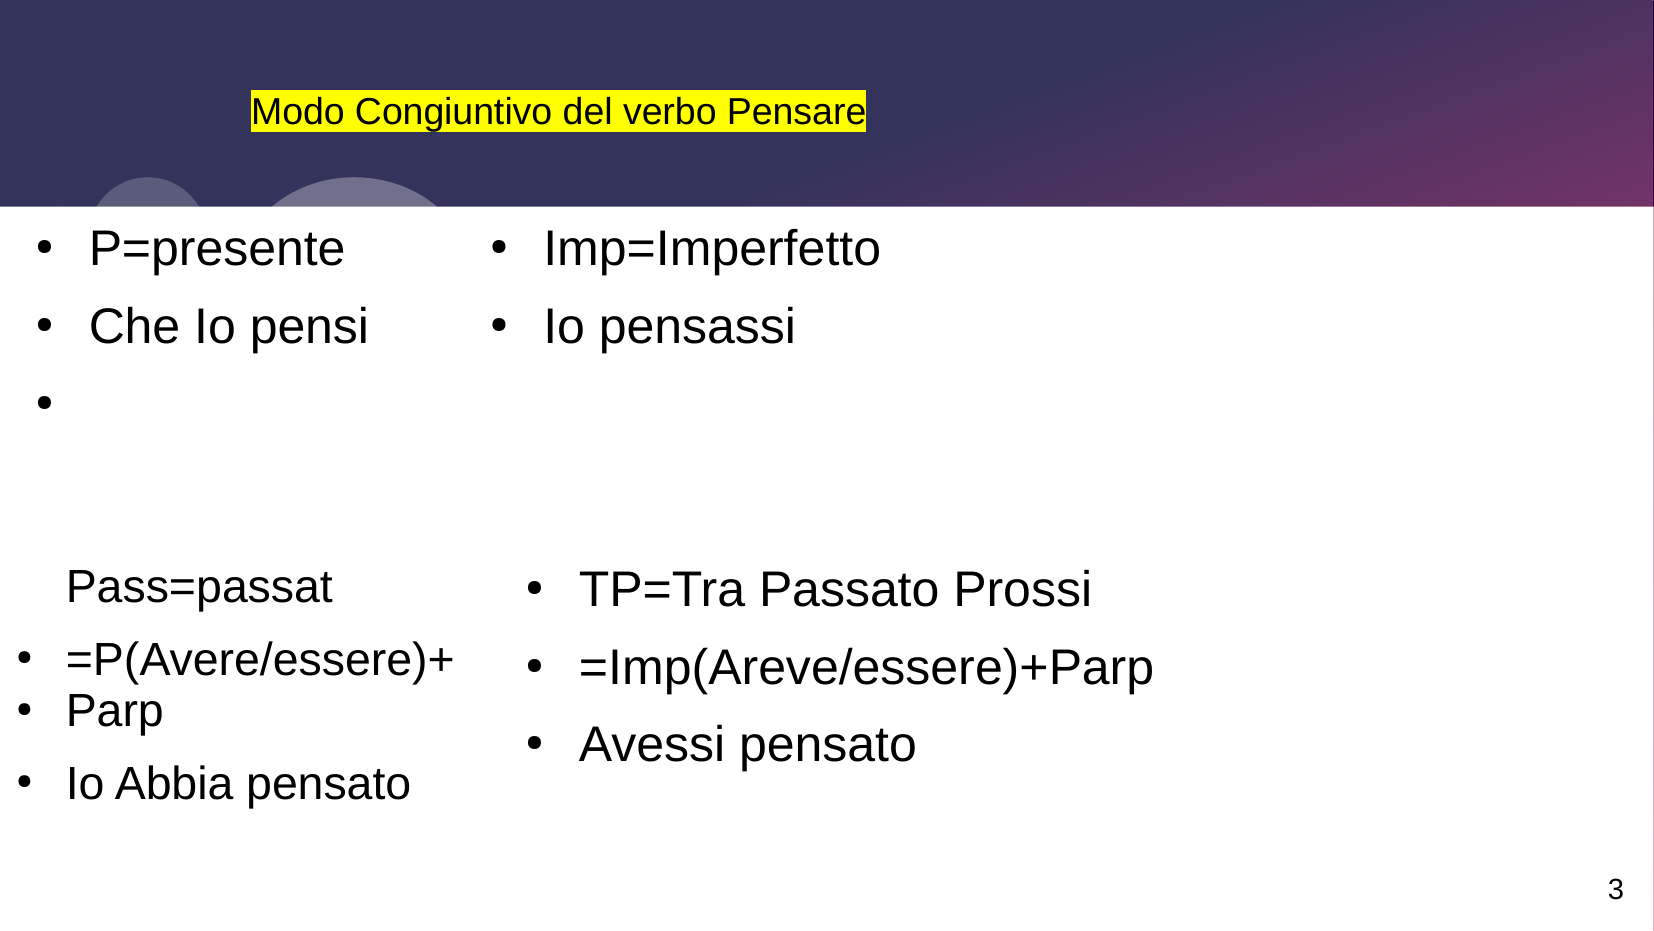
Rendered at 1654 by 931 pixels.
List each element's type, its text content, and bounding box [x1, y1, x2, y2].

list Pass=passat =P(Avere/essere)+ Parp Io Abbia pensato [0, 561, 473, 814]
list TP=Tra Passato Prossi =Imp(Areve/essere)+Parp Avessi pensato [507, 561, 1211, 814]
list Imp=Imperfetto Io pensassi [472, 220, 1123, 473]
list P=presente Che Io pensi [17, 220, 384, 473]
text_box Modo Congiuntivo del verbo Pensare [236, 82, 882, 140]
